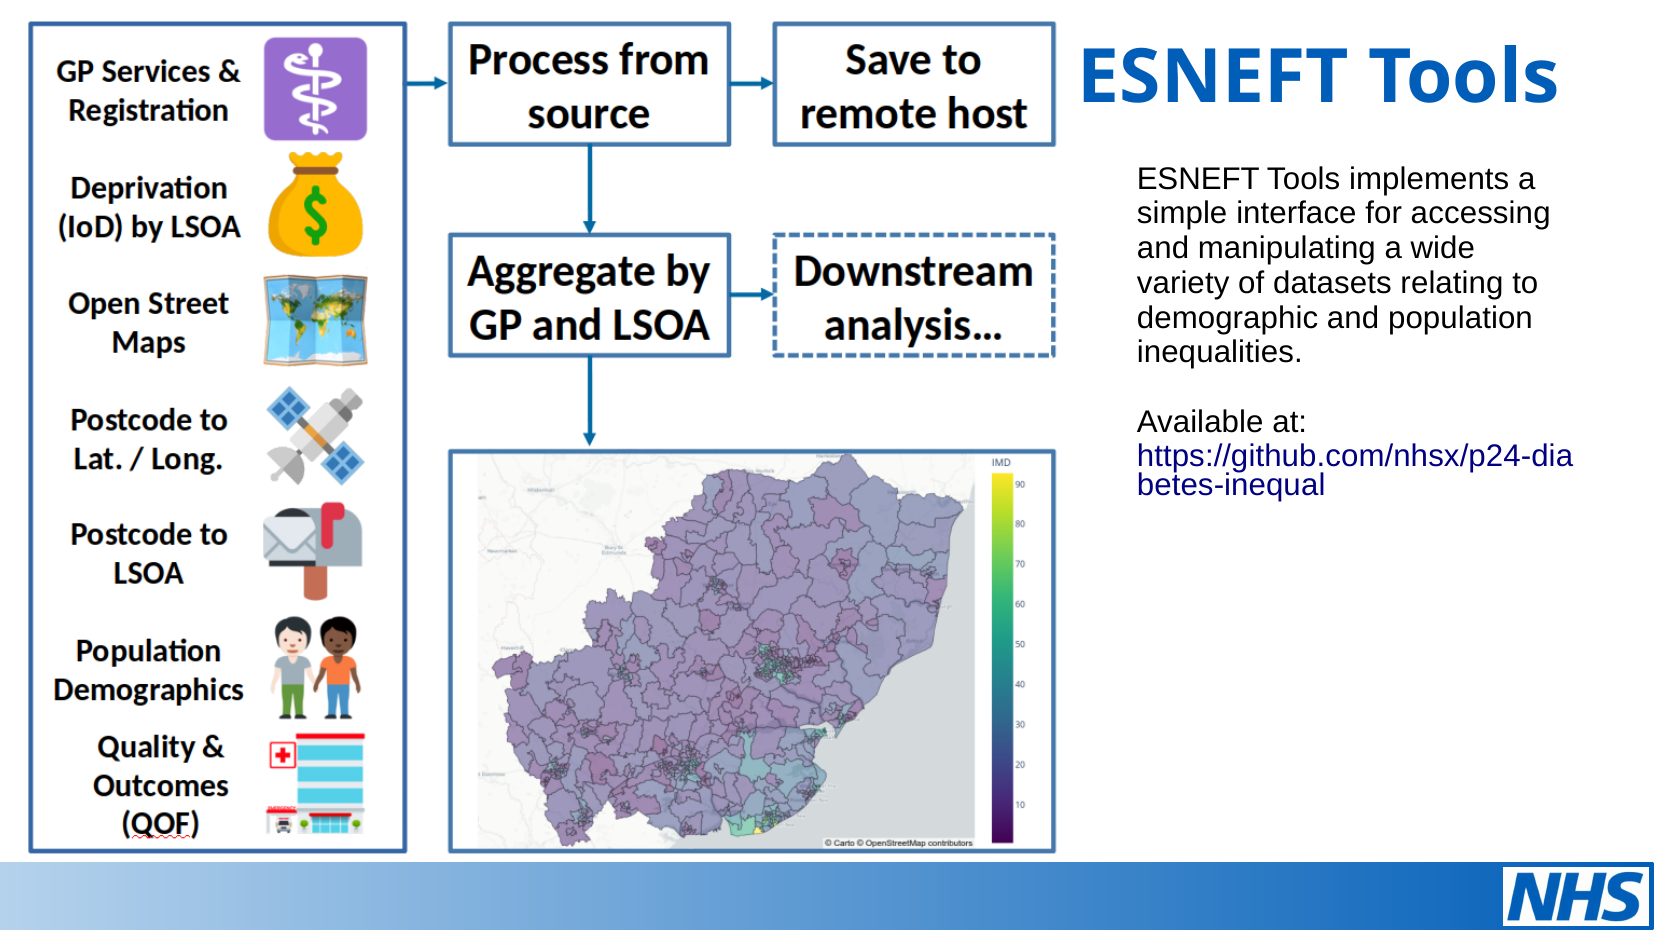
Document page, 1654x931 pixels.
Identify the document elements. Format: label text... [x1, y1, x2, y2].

picture [1503, 867, 1649, 926]
picture [23, 14, 1063, 861]
title ESNEFT Tools [1062, 0, 1654, 168]
text_box ESNEFT Tools implements a simple interface for accessing and manipulating a wide variety of datasets relating to demographic and population inequalities. Available at: https://github.com/nhsx/p24-diabetes-inequal [1122, 153, 1595, 516]
text_box [0, 862, 1654, 930]
